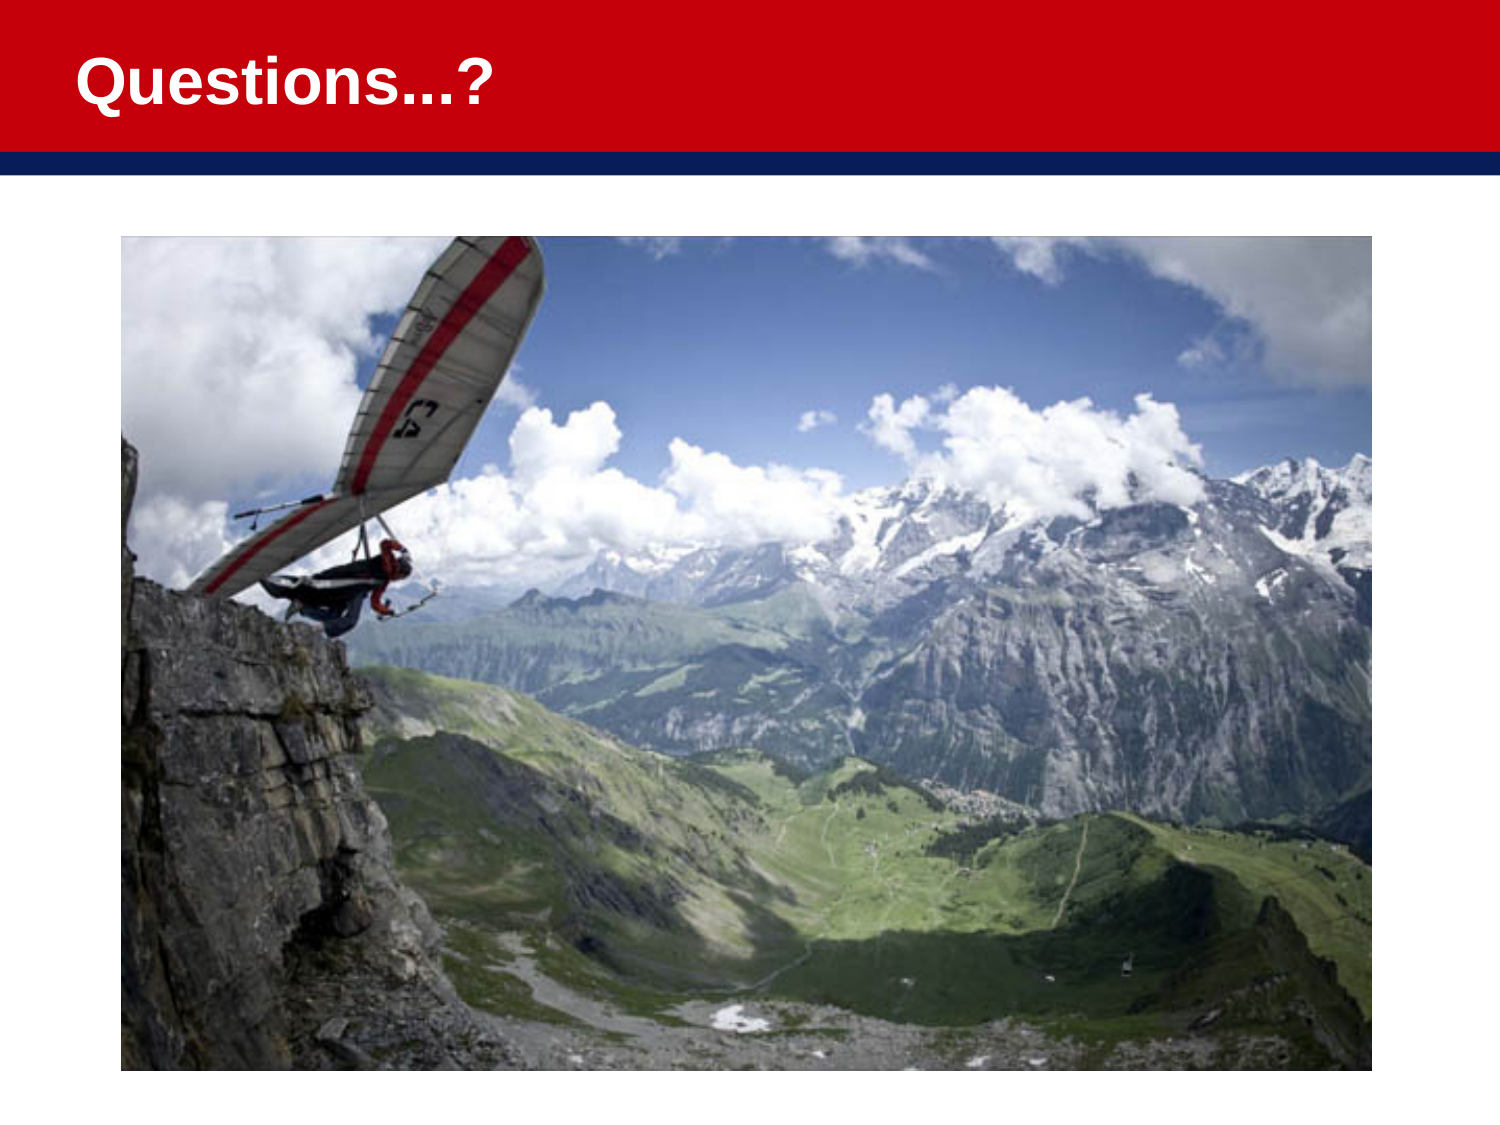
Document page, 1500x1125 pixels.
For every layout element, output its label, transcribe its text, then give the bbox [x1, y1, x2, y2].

title Questions...? [75, 12, 1424, 150]
picture [121, 236, 1372, 1071]
